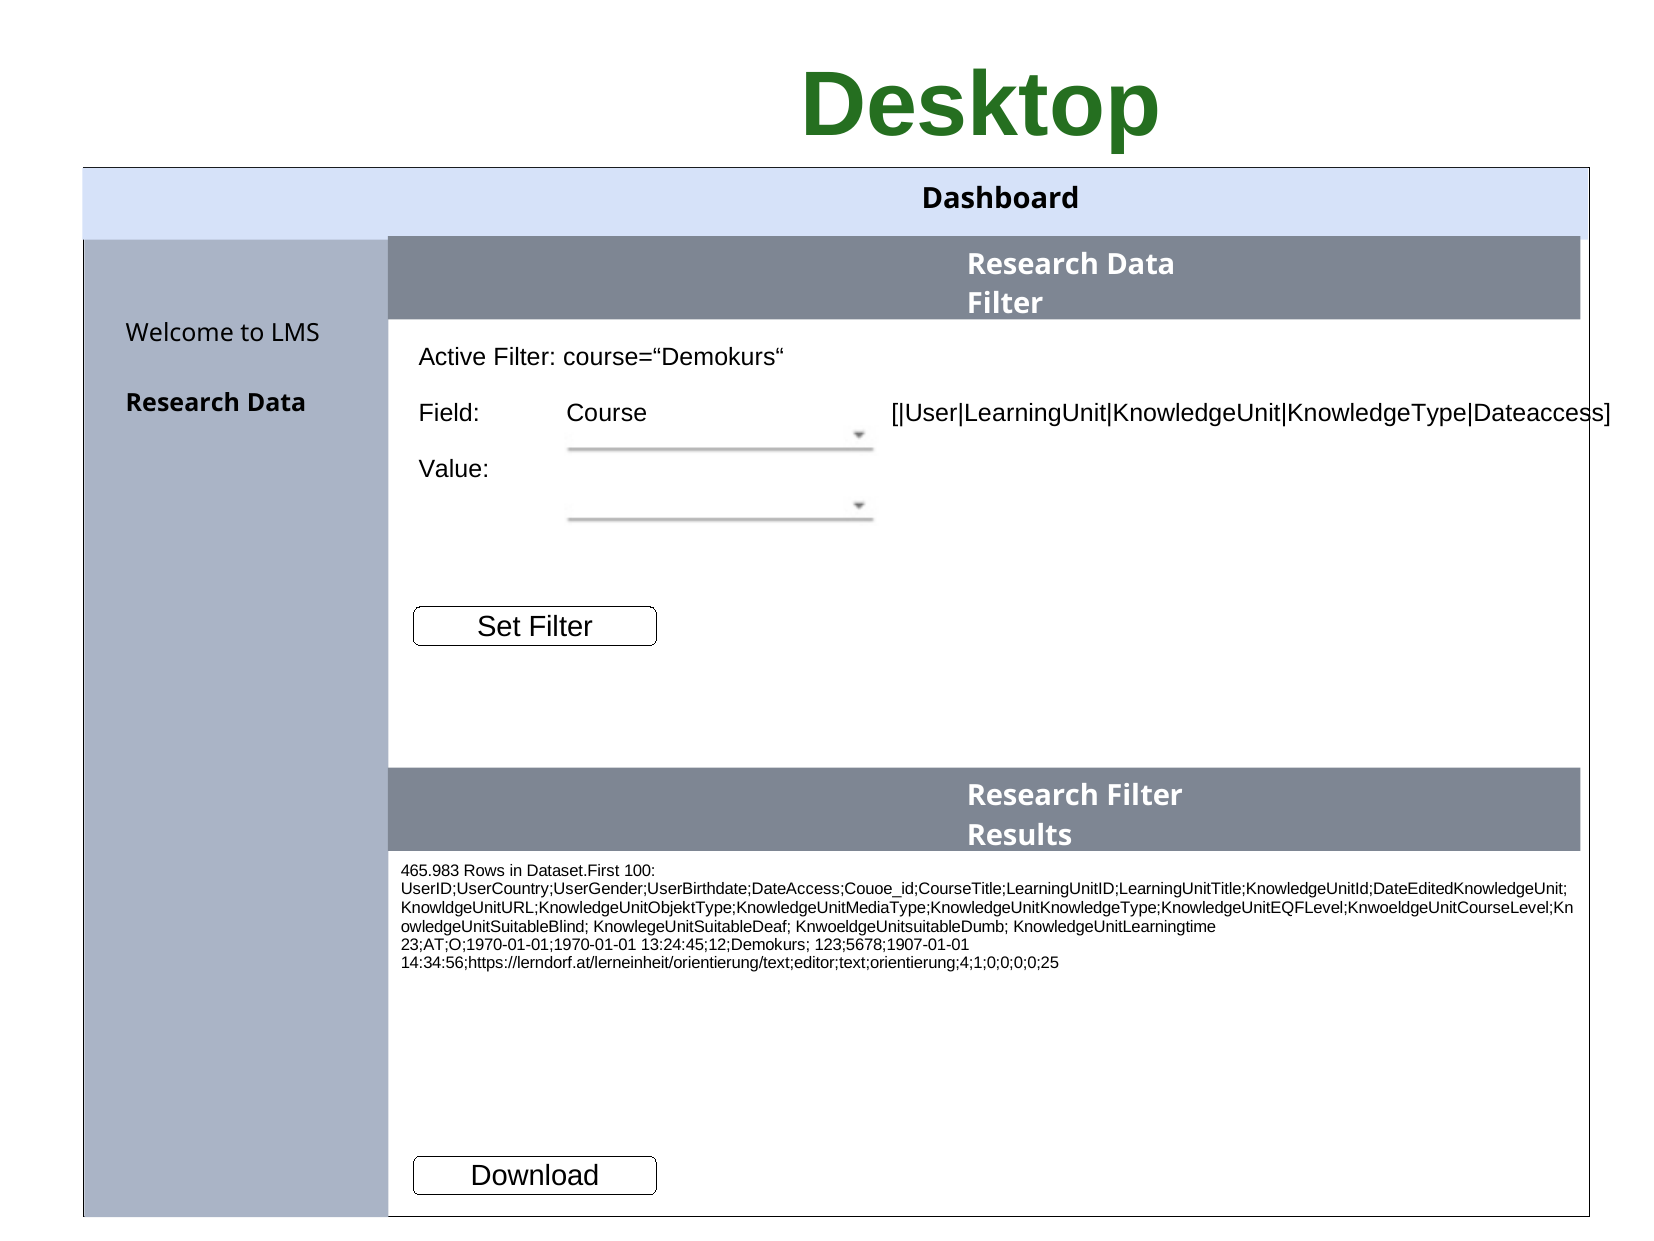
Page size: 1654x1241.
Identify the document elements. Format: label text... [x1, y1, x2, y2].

text_box Dashboard [921, 177, 1063, 218]
text_box [82, 167, 1588, 320]
text_box Research Data Filter [966, 243, 1298, 303]
text_box Download [413, 1156, 657, 1195]
text_box Welcome to LMS Research Data [84, 240, 389, 1218]
text_box Research Filter Results [966, 774, 1298, 834]
title Desktop [274, 0, 1654, 208]
text_box 465.983 Rows in Dataset.First 100: UserID;UserCountry;UserGender;UserBirthdate;DateAccess;Couoe_id;CourseTitle;LearningUnitID;LearningUnitTitle;KnowledgeUnitId;DateEditedKnowledgeUnit;KnowldgeUnitURL;KnowledgeUnitObjektType;KnowledgeUnitMediaType;KnowledgeUnitKnowledgeType;KnowledgeUnitEQFLevel;KnwoeldgeUnitCourseLevel;KnowledgeUnitSuitableBlind; KnowlegeUnitSuitableDeaf; KnwoeldgeUnitsuitableDumb; KnowledgeUnitLearningtime 23;AT;O;1970-01-01;1970-01-01 13:24:45;12;Demokurs; 123;5678;1907-01-01 14:34:56;https://lerndorf.at/lerneinheit/orientierung/text;editor;text;orientierung;4;1;0;0;0;0;25 [400, 861, 1580, 1140]
text_box [387, 767, 1581, 851]
text_box Set Filter [413, 606, 657, 646]
text_box Active Filter: course=“Demokurs“ Field: Course [|User|LearningUnit|KnowledgeUnit|KnowledgeType|Dateaccess] Value: [418, 342, 1614, 595]
